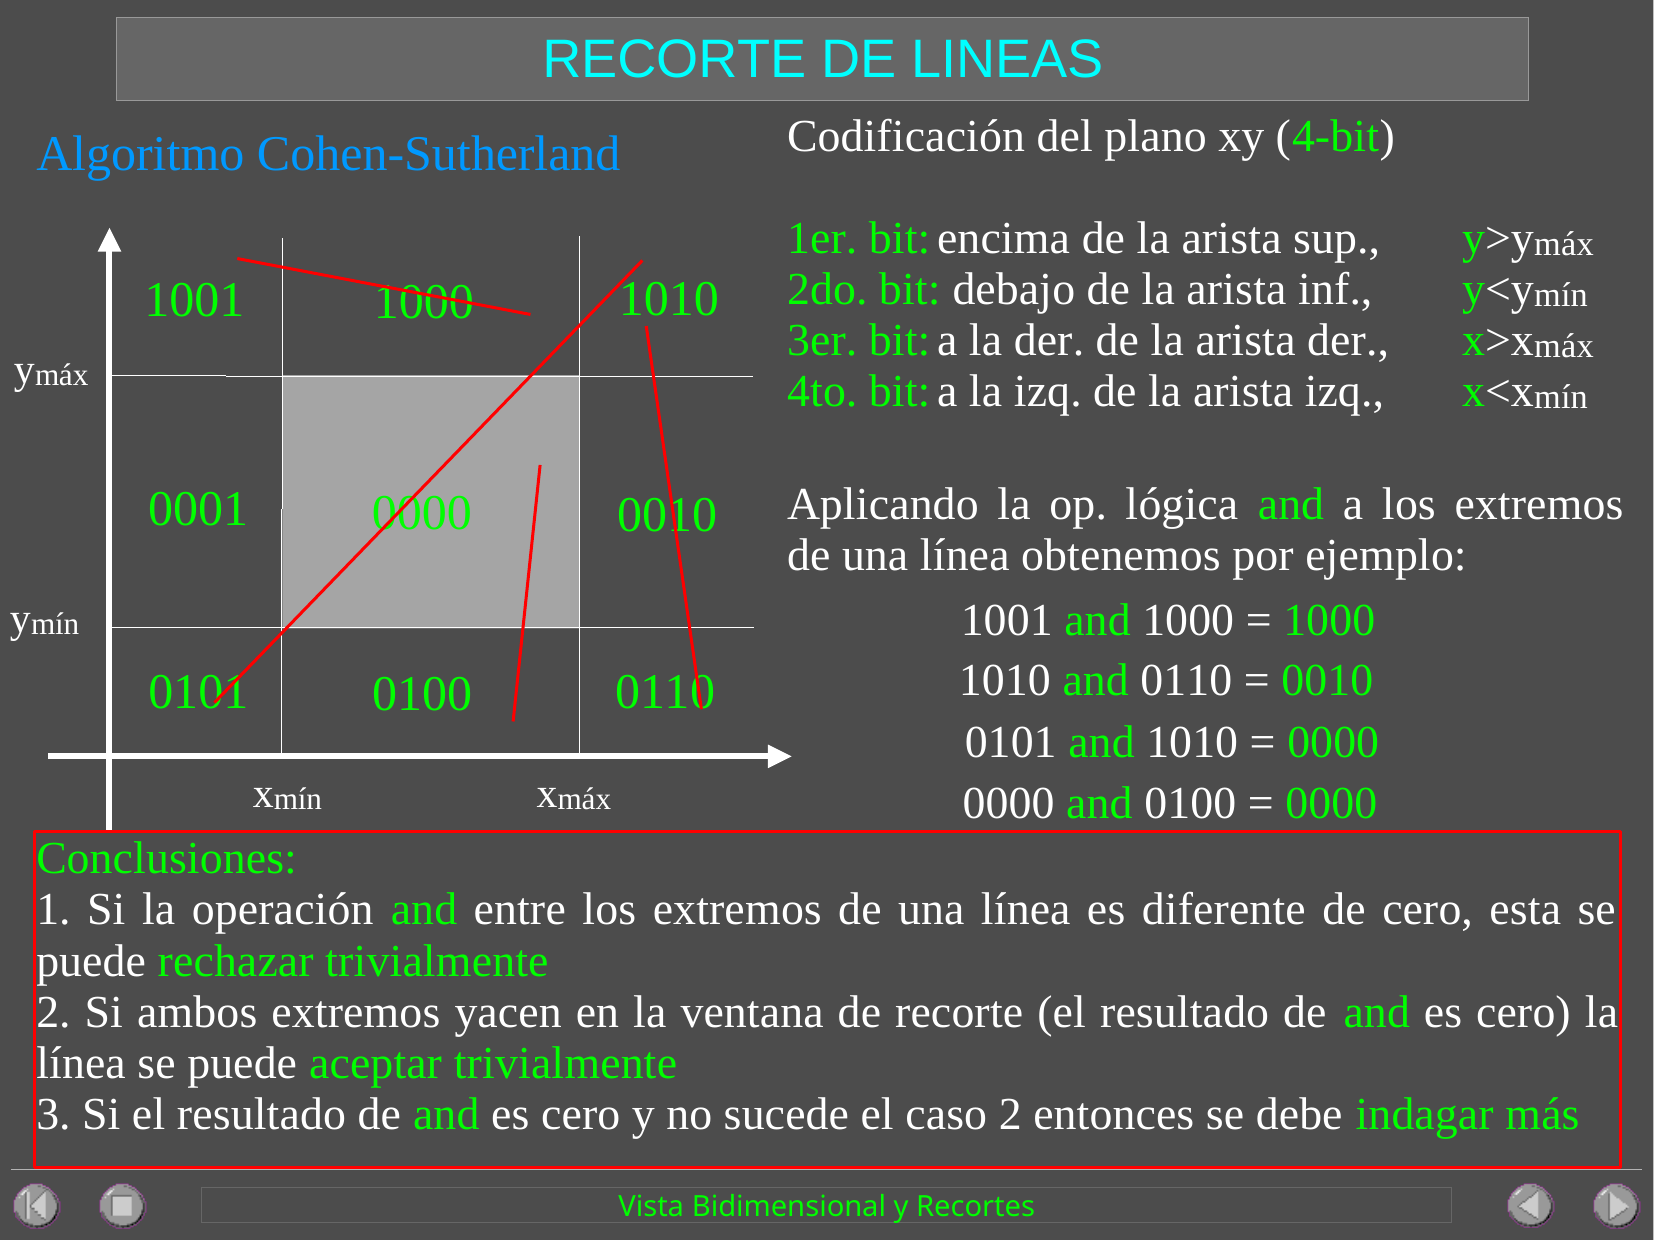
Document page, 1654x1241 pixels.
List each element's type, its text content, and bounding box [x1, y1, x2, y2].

picture [1505, 1181, 1556, 1231]
picture [1591, 1181, 1642, 1232]
text_box ymáx [13, 346, 95, 405]
text_box xmín [252, 770, 334, 829]
text_box 1000 [373, 274, 479, 335]
text_box [282, 375, 580, 629]
picture [11, 1181, 62, 1232]
picture [97, 1181, 148, 1232]
text_box 0101 and 1010 = 0000 [964, 716, 1411, 776]
text_box xmáx [536, 770, 618, 829]
text_box 1001 [144, 272, 249, 333]
text_box 1010 and 0110 = 0010 [958, 654, 1405, 714]
text_box 0100 [372, 665, 477, 727]
text_box 0110 [615, 663, 720, 725]
text_box Aplicando la op. lógica and a los extremos de una línea obtenemos por ejemplo: [787, 478, 1625, 590]
text_box 1001 and 1000 = 1000 [960, 594, 1407, 654]
text_box 1010 [619, 270, 724, 331]
text_box 0010 [617, 486, 722, 547]
text_box 0000 [371, 484, 477, 545]
text_box 0000 and 0100 = 0000 [962, 777, 1409, 830]
text_box 0101 [148, 664, 253, 725]
text_box 0001 [148, 480, 253, 541]
text_box Conclusiones: 1. Si la operación and entre los extremos de una línea es diferente de cero, esta se puede rechazar trivialmente 2. Si ambos extremos yacen en la ventana de recorte (el resultado de and es cero) la línea se puede aceptar trivialmente 3. Si el resultado de and es cero y no sucede el caso 2 entonces se debe indagar más [34, 831, 1621, 1168]
text_box ymín [10, 595, 91, 654]
text_box Algoritmo Cohen-Sutherland [36, 125, 787, 186]
title RECORTE DE LINEAS [116, 17, 1529, 101]
text_box Codificación del plano xy (4-bit) 1er. bit: encima de la arista sup., y>ymáx 2do. bit: debajo de la arista inf., y<ymín 3er. bit: a la der. de la arista der., x>xmáx 4to. bit: a la izq. de la arista izq., x<xmín [787, 110, 1625, 478]
